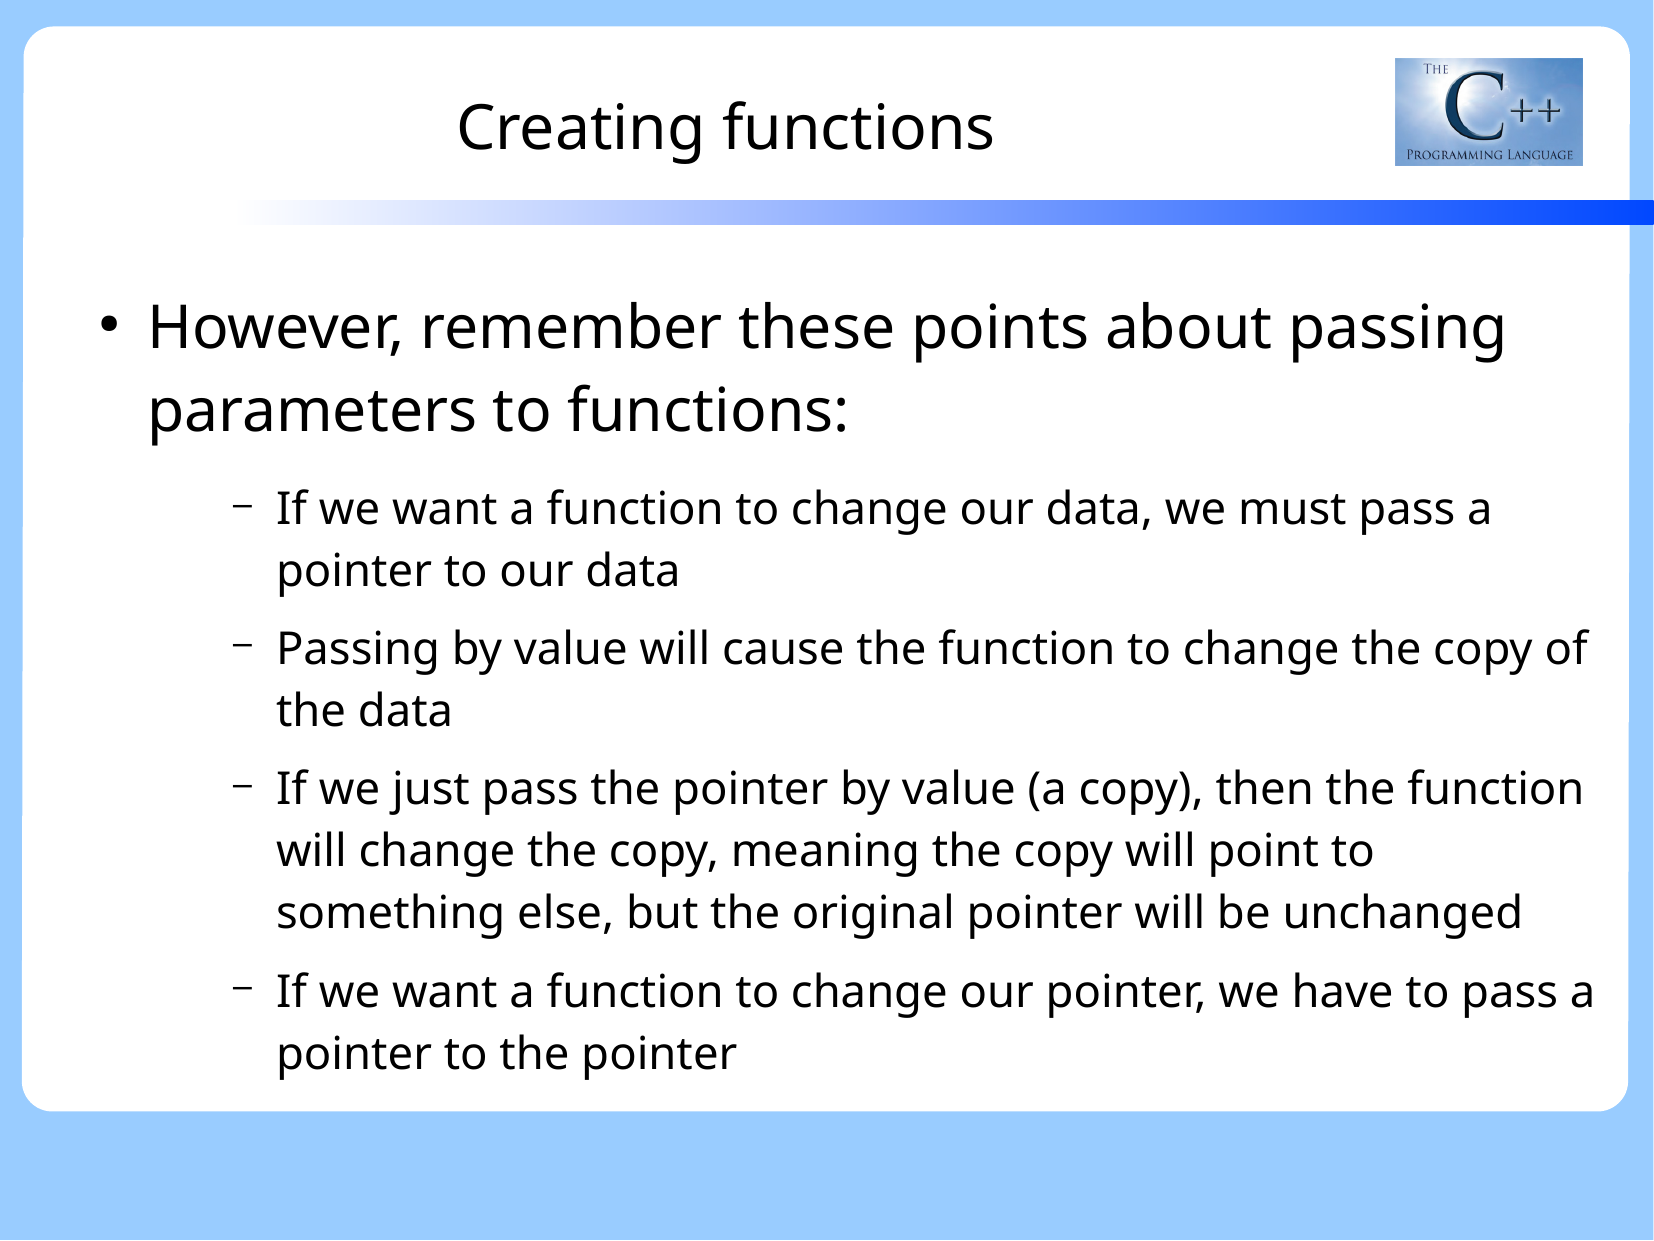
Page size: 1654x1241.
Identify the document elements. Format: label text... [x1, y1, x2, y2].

list However, remember these points about passing parameters to functions: If we want a function to change our data, we must pass a pointer to our data Passing by value will cause the function to change the copy of the data If we just pass the pointer by value (a copy), then the function will change the copy, meaning the copy will point to something else, but the original pointer will be unchanged If we want a function to change our pointer, we have to pass a pointer to the pointer [82, 283, 1607, 1087]
picture [1395, 58, 1583, 166]
title Creating functions [82, 49, 1371, 201]
